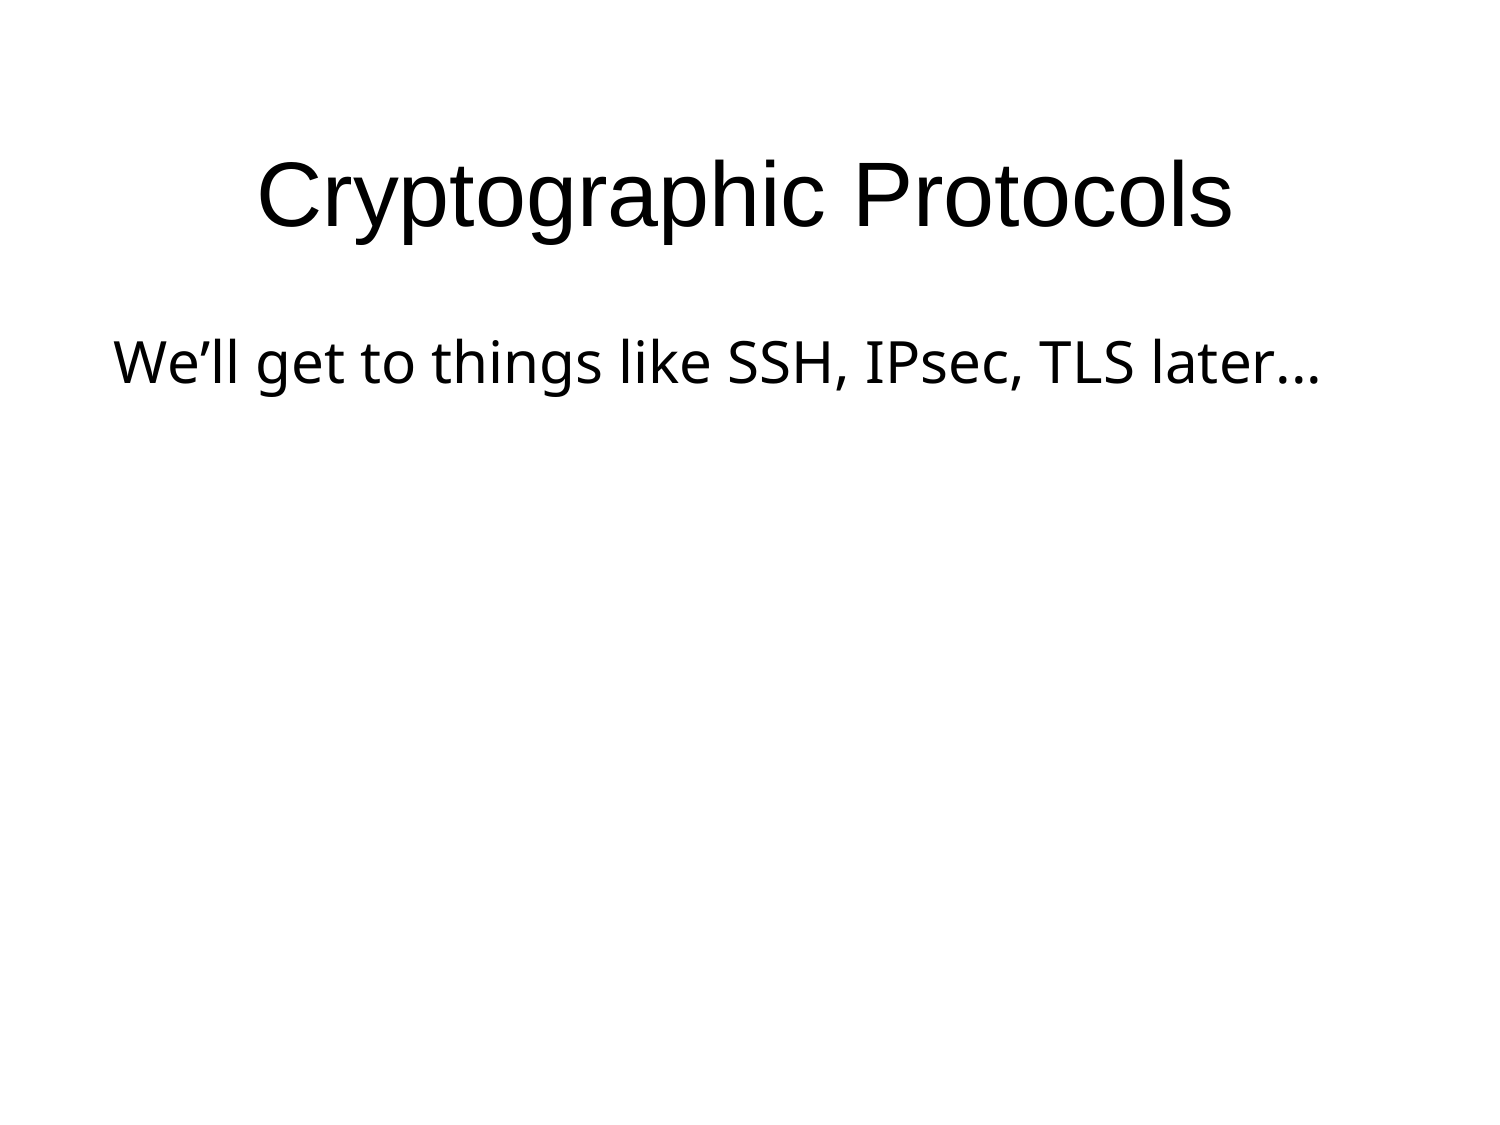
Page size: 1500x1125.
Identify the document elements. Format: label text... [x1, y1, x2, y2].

title Cryptographic Protocols [112, 99, 1380, 280]
list We’ll get to things like SSH, IPsec, TLS later... [112, 324, 1380, 993]
